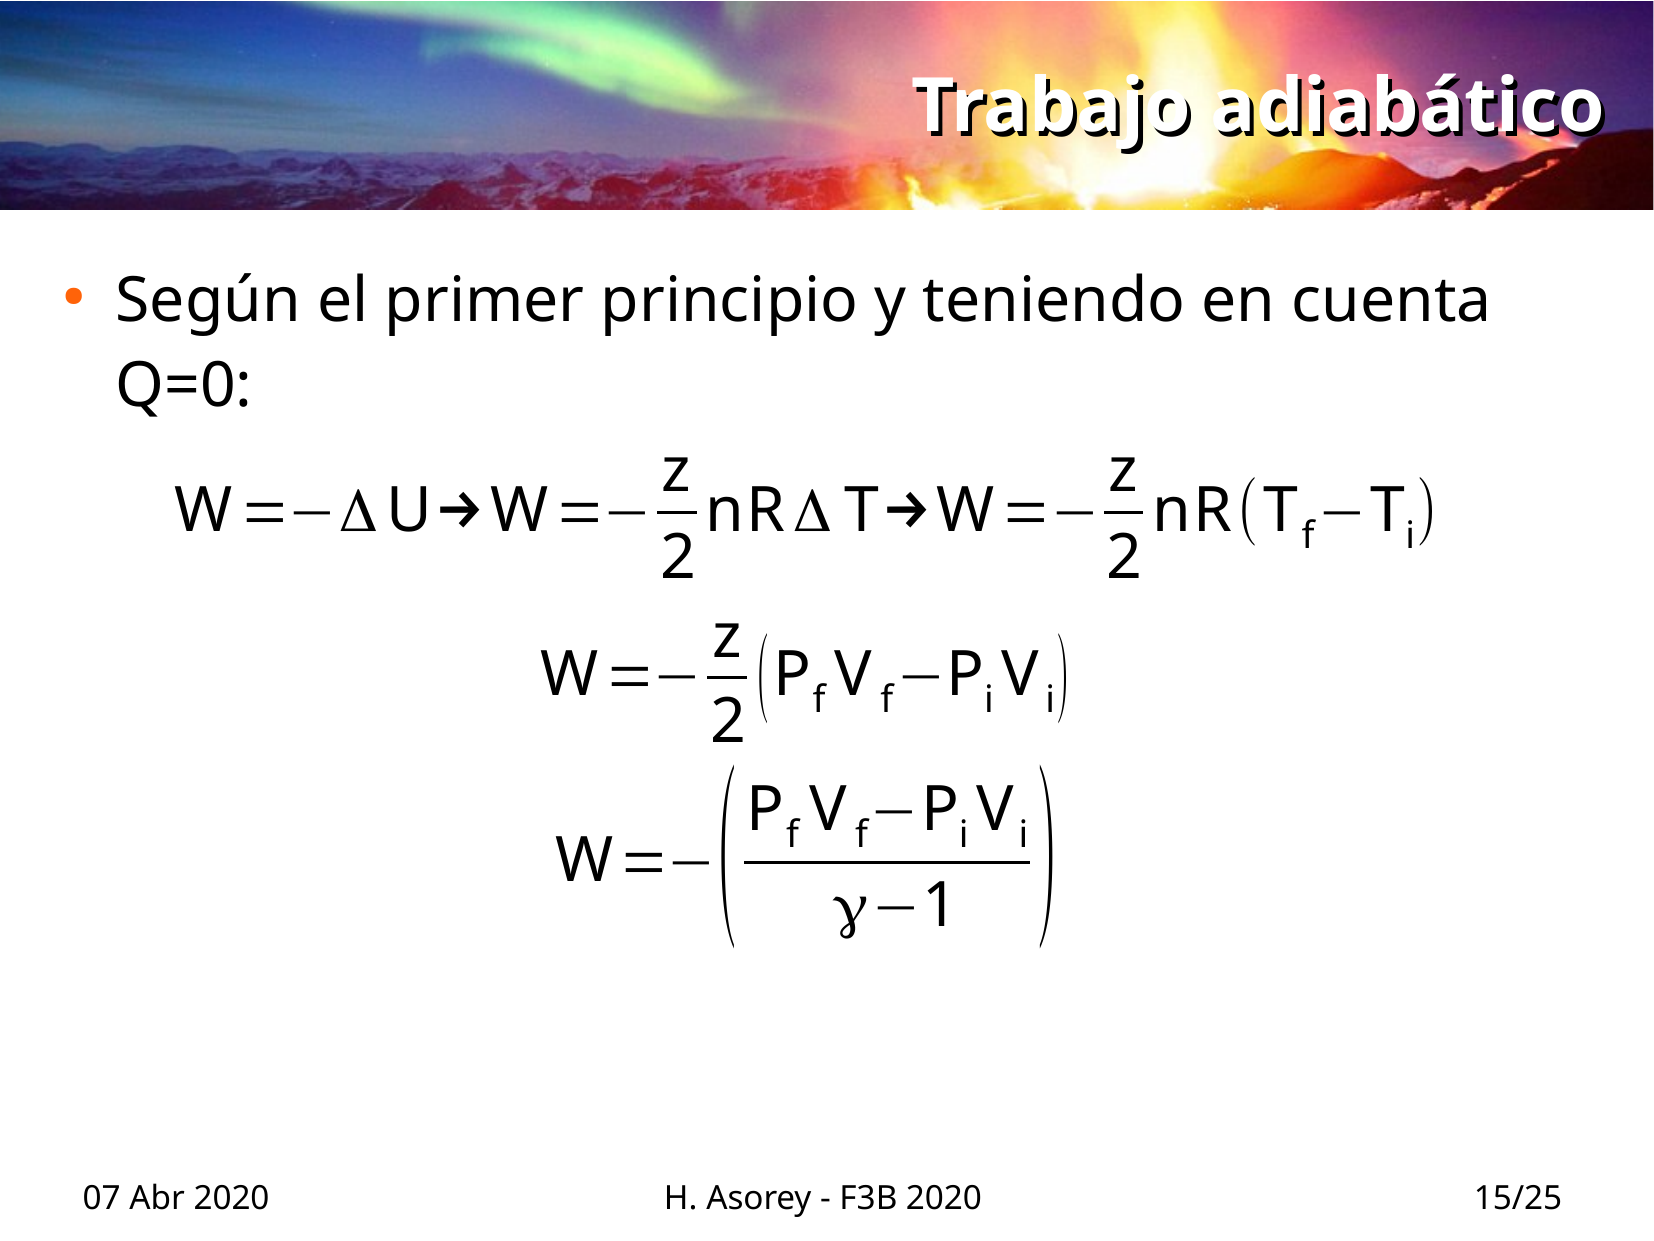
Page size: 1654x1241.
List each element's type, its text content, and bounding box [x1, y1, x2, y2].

chart [166, 431, 1444, 953]
list Según el primer principio y teniendo en cuenta Q=0: [45, 255, 1606, 1156]
title Trabajo adiabático [45, 15, 1606, 191]
picture [0, 1, 1654, 210]
